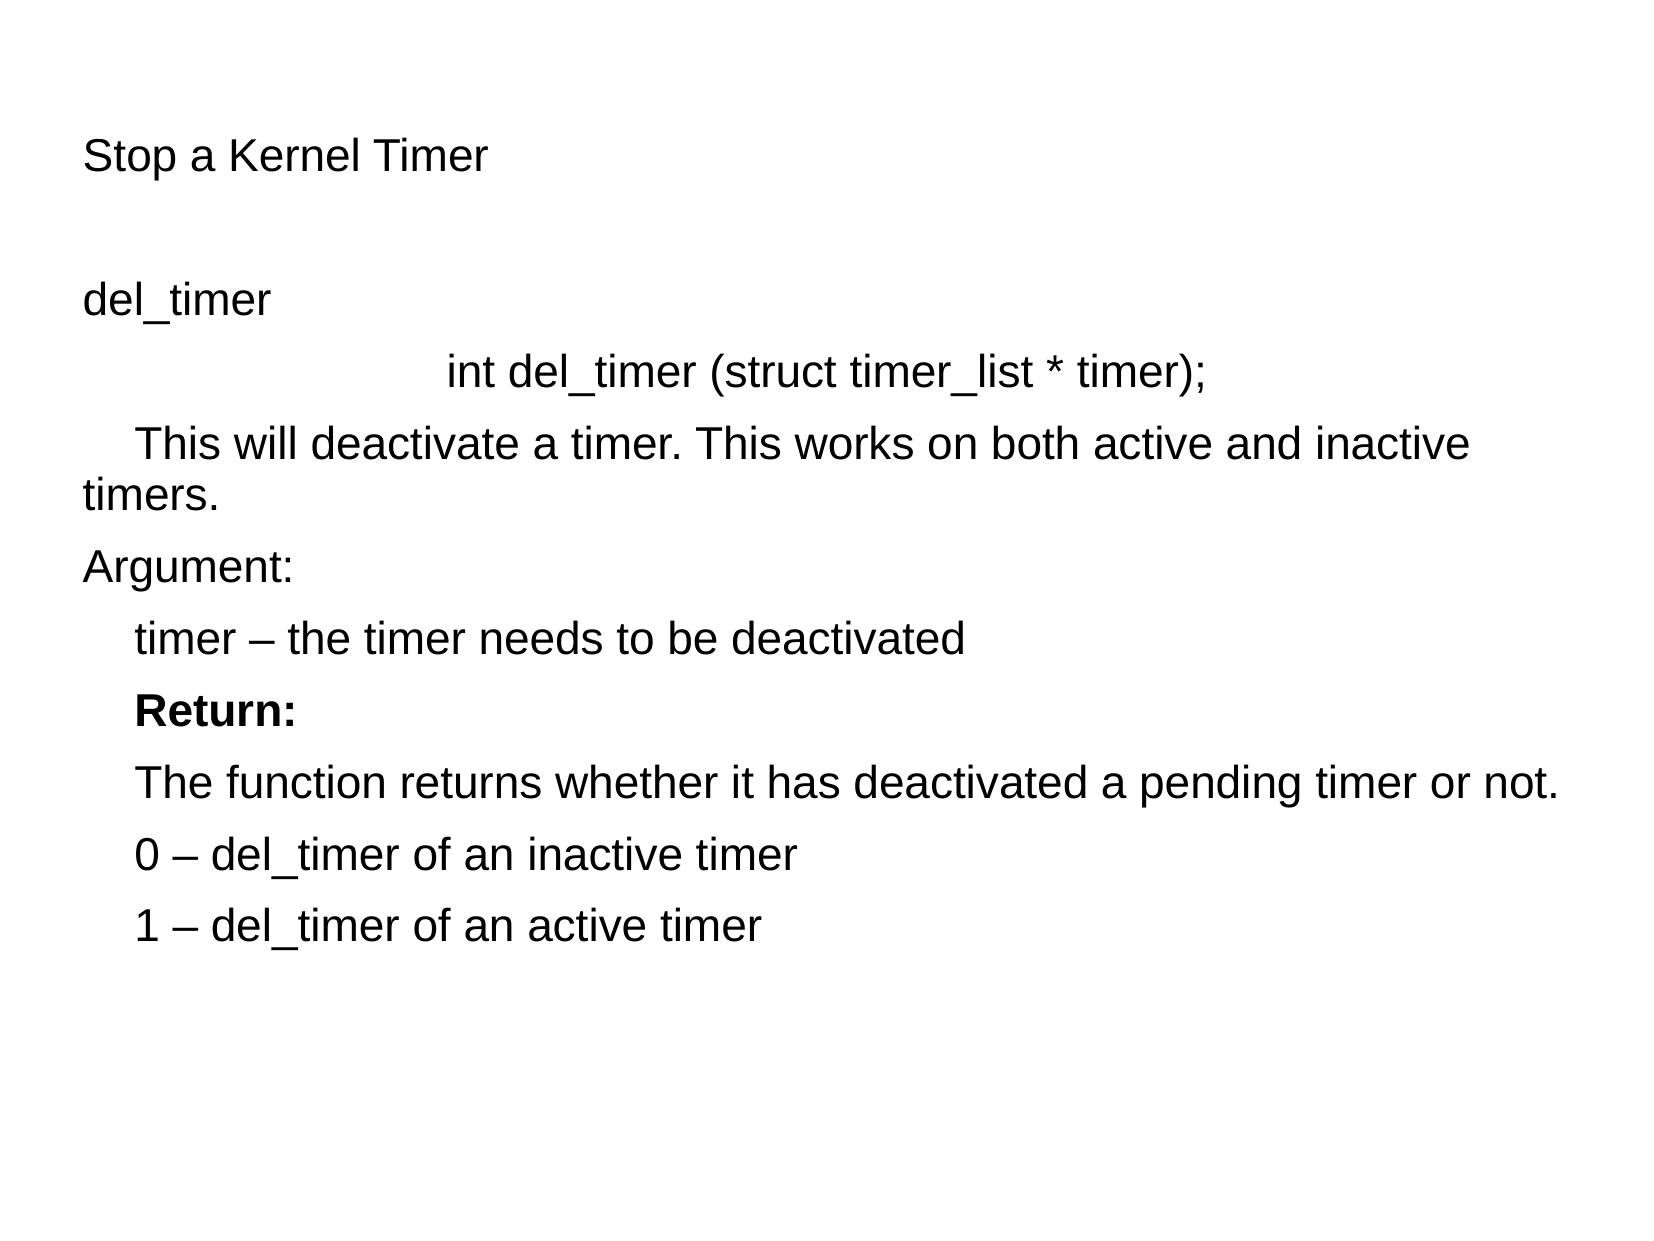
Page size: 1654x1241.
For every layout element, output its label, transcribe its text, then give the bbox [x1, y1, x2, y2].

list Stop a Kernel Timer del_timer int del_timer (struct timer_list * timer); This will deactivate a timer. This works on both active and inactive timers. Argument: timer – the timer needs to be deactivated Return: The function returns whether it has deactivated a pending timer or not. 0 – del_timer of an inactive timer 1 – del_timer of an active timer [82, 129, 1571, 1010]
